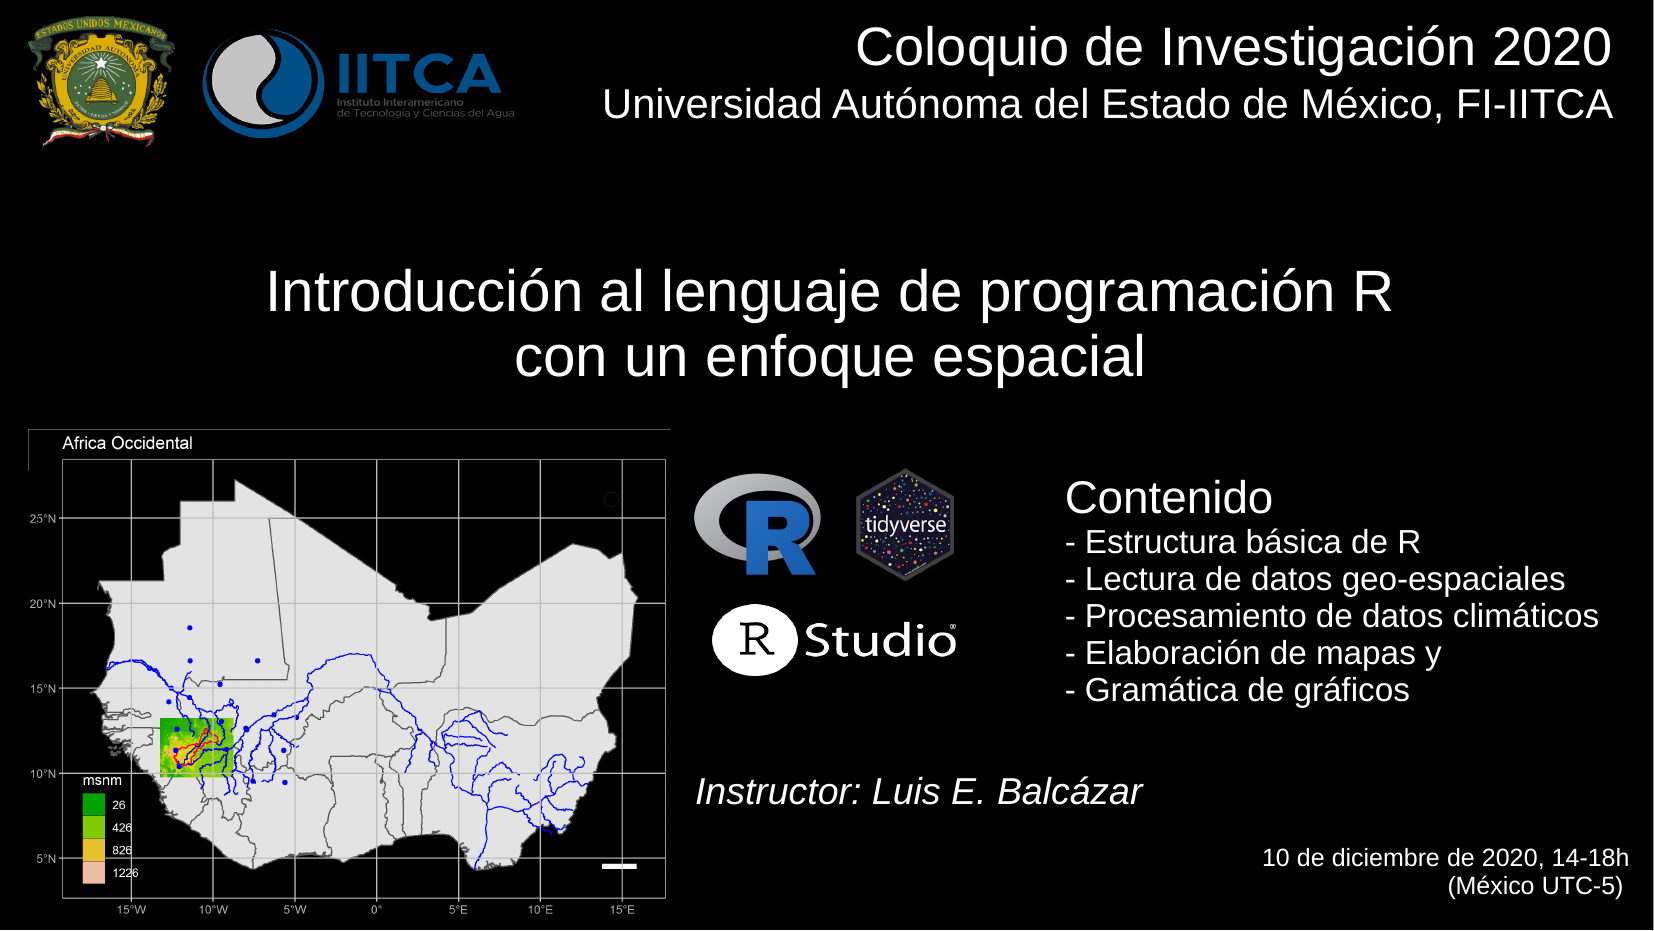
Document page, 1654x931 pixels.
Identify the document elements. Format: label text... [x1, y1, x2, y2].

text_box 10 de diciembre de 2020, 14-18h (México UTC-5) [1186, 836, 1646, 926]
text_box Coloquio de Investigación 2020 [523, 8, 1629, 85]
text_box Instructor: Luis E. Balcázar [675, 763, 1163, 863]
picture [25, 13, 178, 148]
picture [856, 468, 954, 581]
text_box Contenido - Estructura básica de R - Lectura de datos geo-espaciales - Procesamiento de datos climáticos - Elaboración de mapas y - Gramática de gráficos [1050, 464, 1651, 754]
title Introducción al lenguaje de programación R con un enfoque espacial [86, 221, 1576, 427]
picture [712, 604, 956, 676]
picture [694, 473, 821, 575]
picture [28, 429, 671, 918]
text_box Universidad Autónoma del Estado de México, FI-IITCA [523, 85, 1629, 135]
picture [194, 22, 524, 145]
